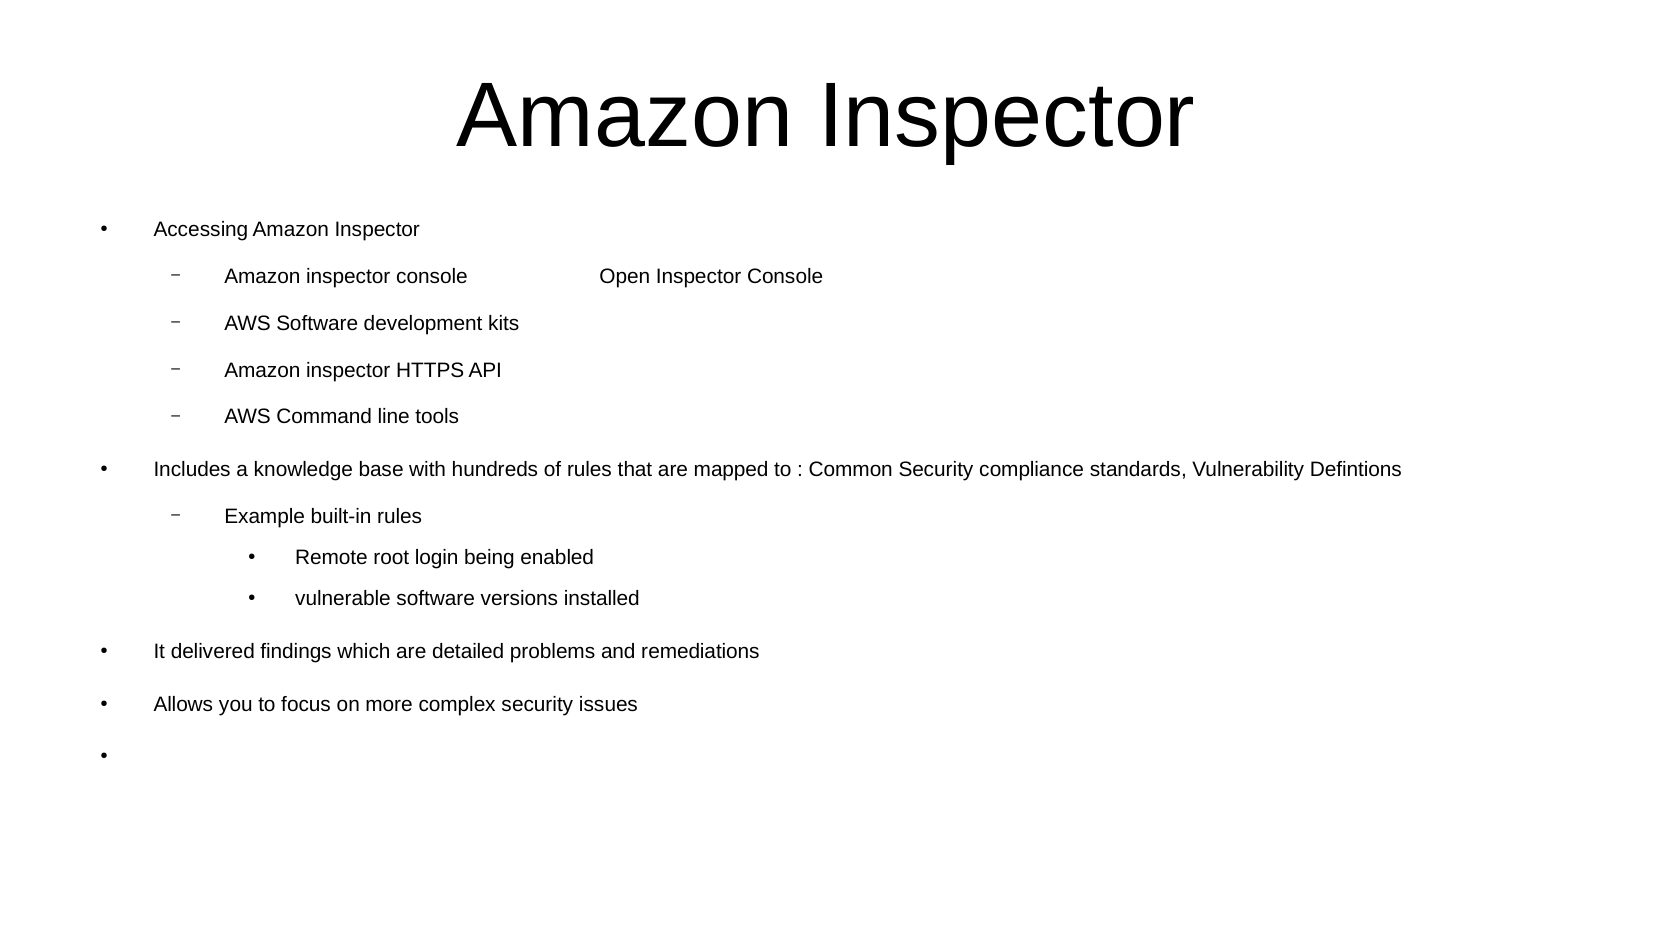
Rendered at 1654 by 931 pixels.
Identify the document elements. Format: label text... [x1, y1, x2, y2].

title Amazon Inspector [82, 37, 1571, 193]
list Accessing Amazon Inspector Amazon inspector console Open Inspector Console AWS Software development kits Amazon inspector HTTPS API AWS Command line tools Includes a knowledge base with hundreds of rules that are mapped to : Common Security compliance standards, Vulnerability Defintions Example built-in rules Remote root login being enabled vulnerable software versions installed It delivered findings which are detailed problems and remediations Allows you to focus on more complex security issues [82, 217, 1621, 916]
